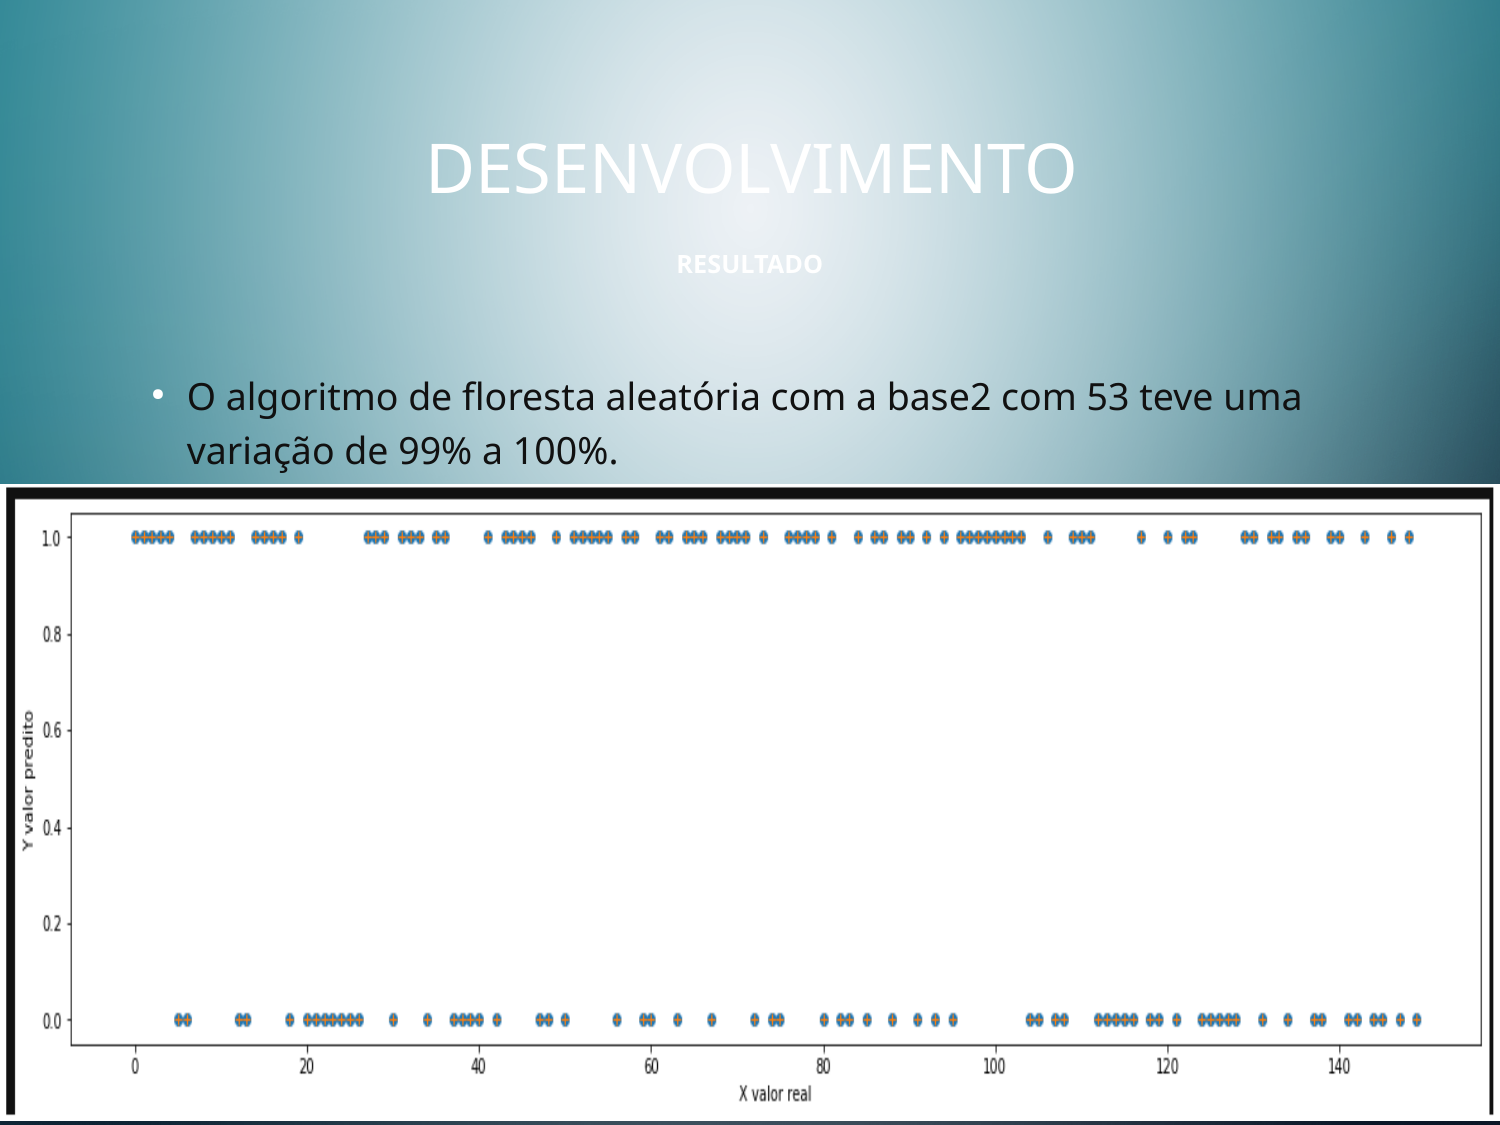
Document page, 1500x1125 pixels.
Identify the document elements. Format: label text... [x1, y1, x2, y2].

title Desenvolvimento [151, 106, 1371, 237]
list O algoritmo de floresta aleatória com a base2 com 53 teve uma variação de 99% a 100%. [151, 364, 1371, 484]
picture [0, 0, 1500, 1125]
title Resultado [140, 216, 1360, 317]
